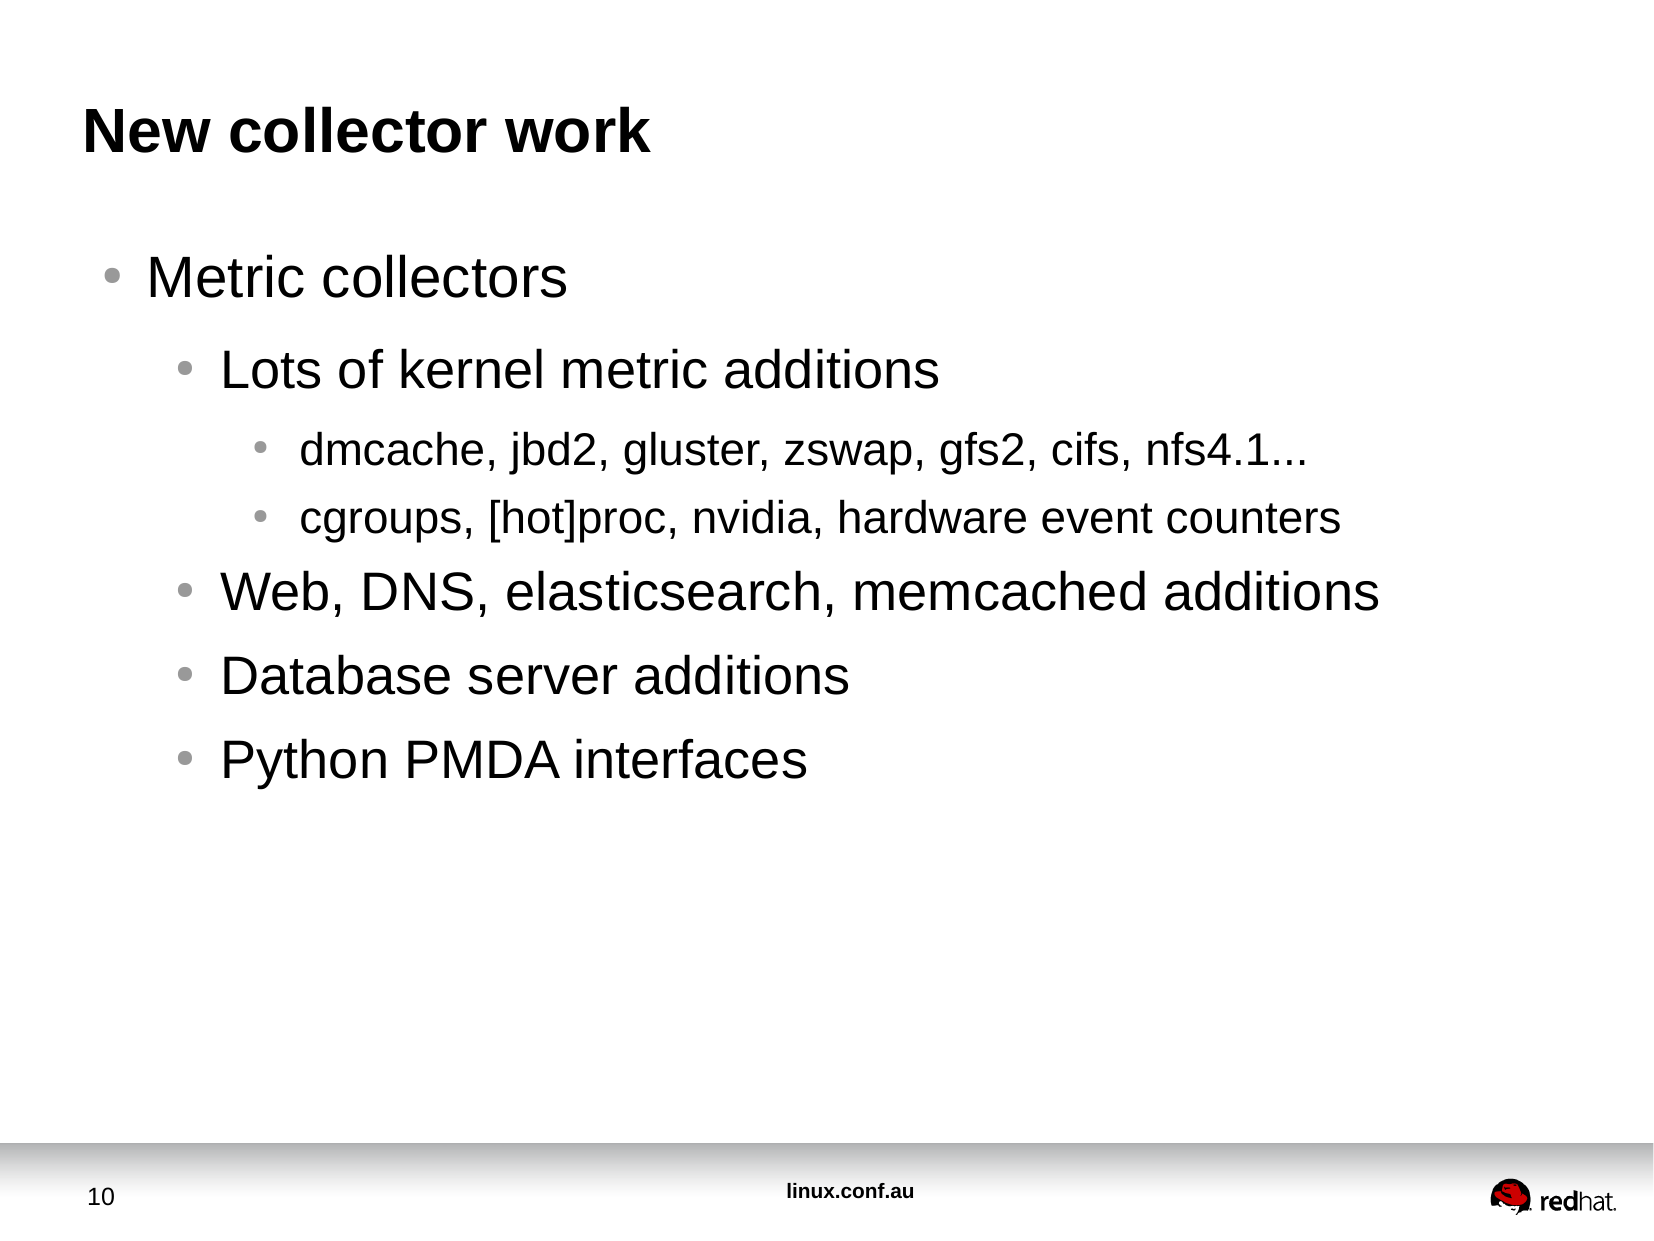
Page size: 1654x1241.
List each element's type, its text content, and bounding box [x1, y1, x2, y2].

picture [0, 1143, 1654, 1241]
title New collector work [82, 37, 1571, 226]
list Metric collectors Lots of kernel metric additions dmcache, jbd2, gluster, zswap, gfs2, cifs, nfs4.1... cgroups, [hot]proc, nvidia, hardware event counters Web, DNS, elasticsearch, memcached additions Database server additions Python PMDA interfaces [86, 244, 1576, 1039]
